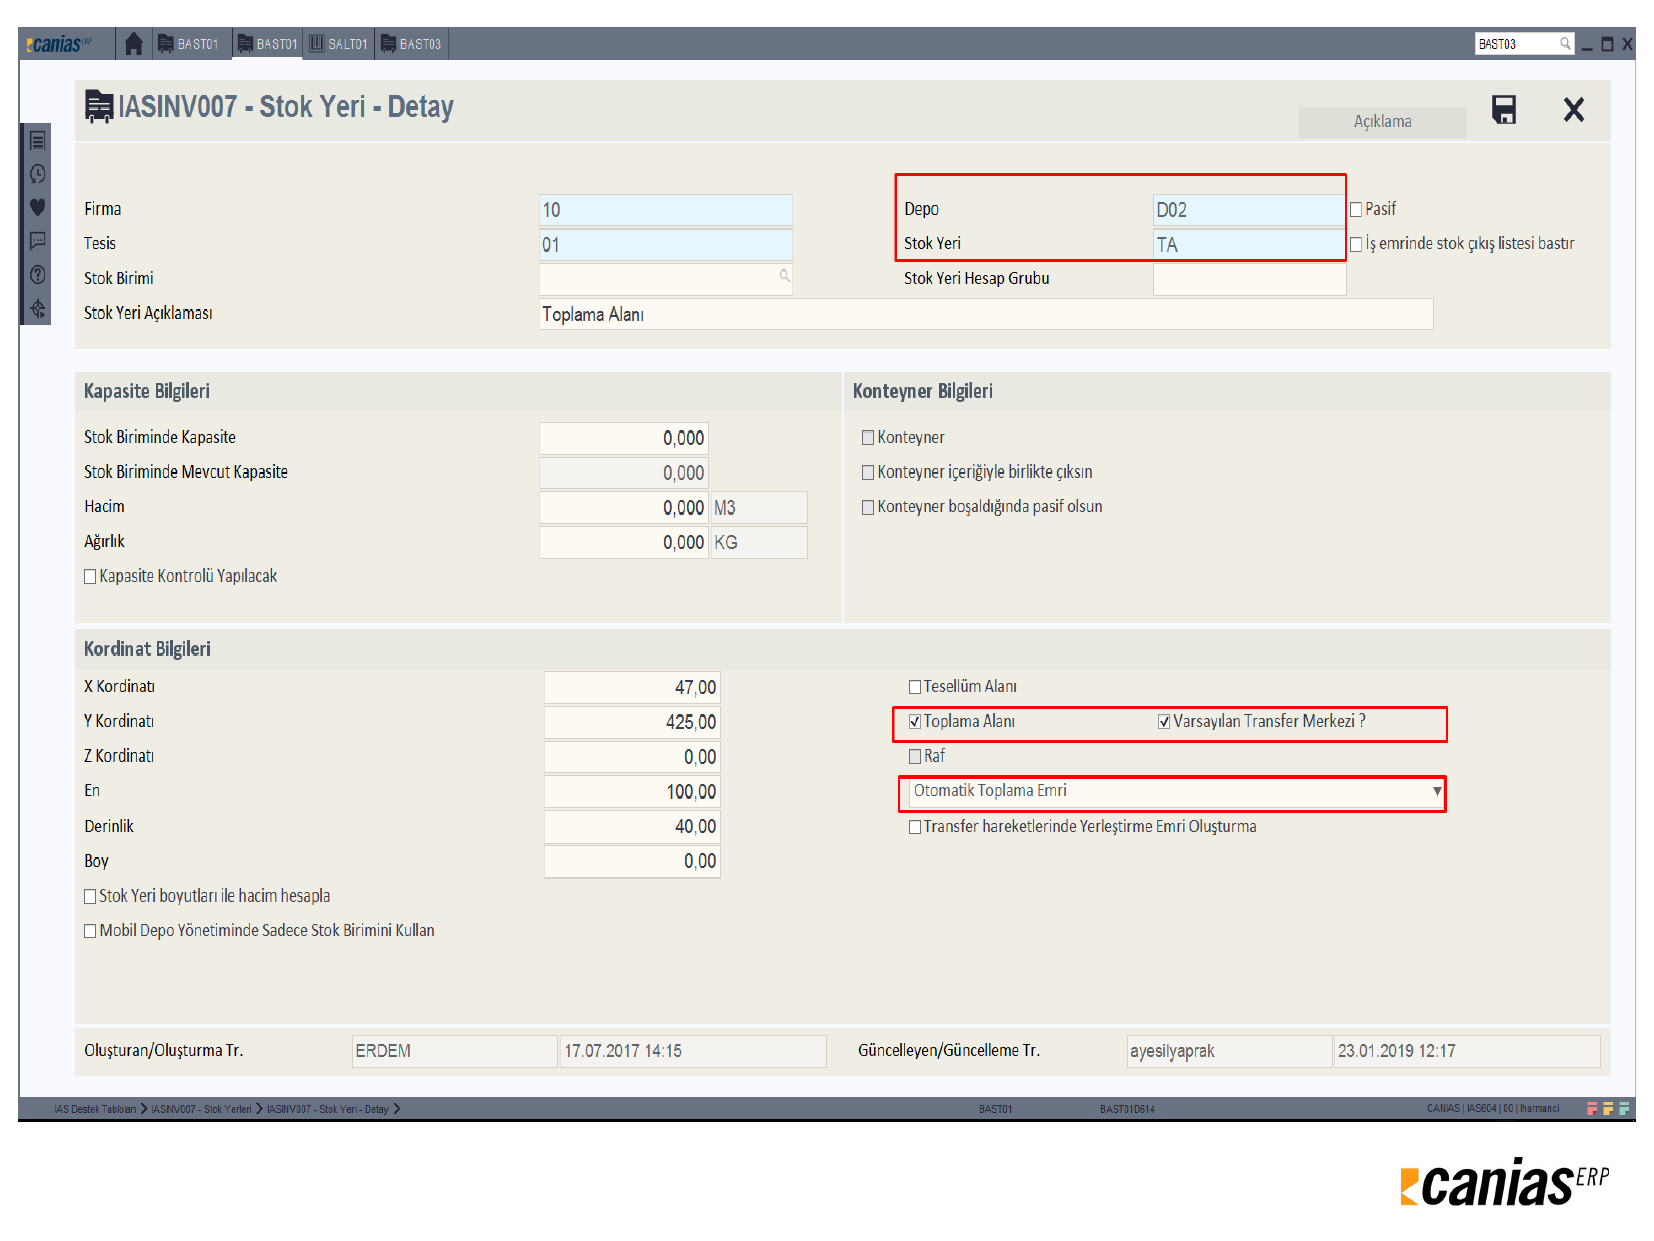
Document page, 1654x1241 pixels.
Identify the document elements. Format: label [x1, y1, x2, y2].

picture [18, 27, 1636, 1123]
picture [1375, 1139, 1635, 1223]
